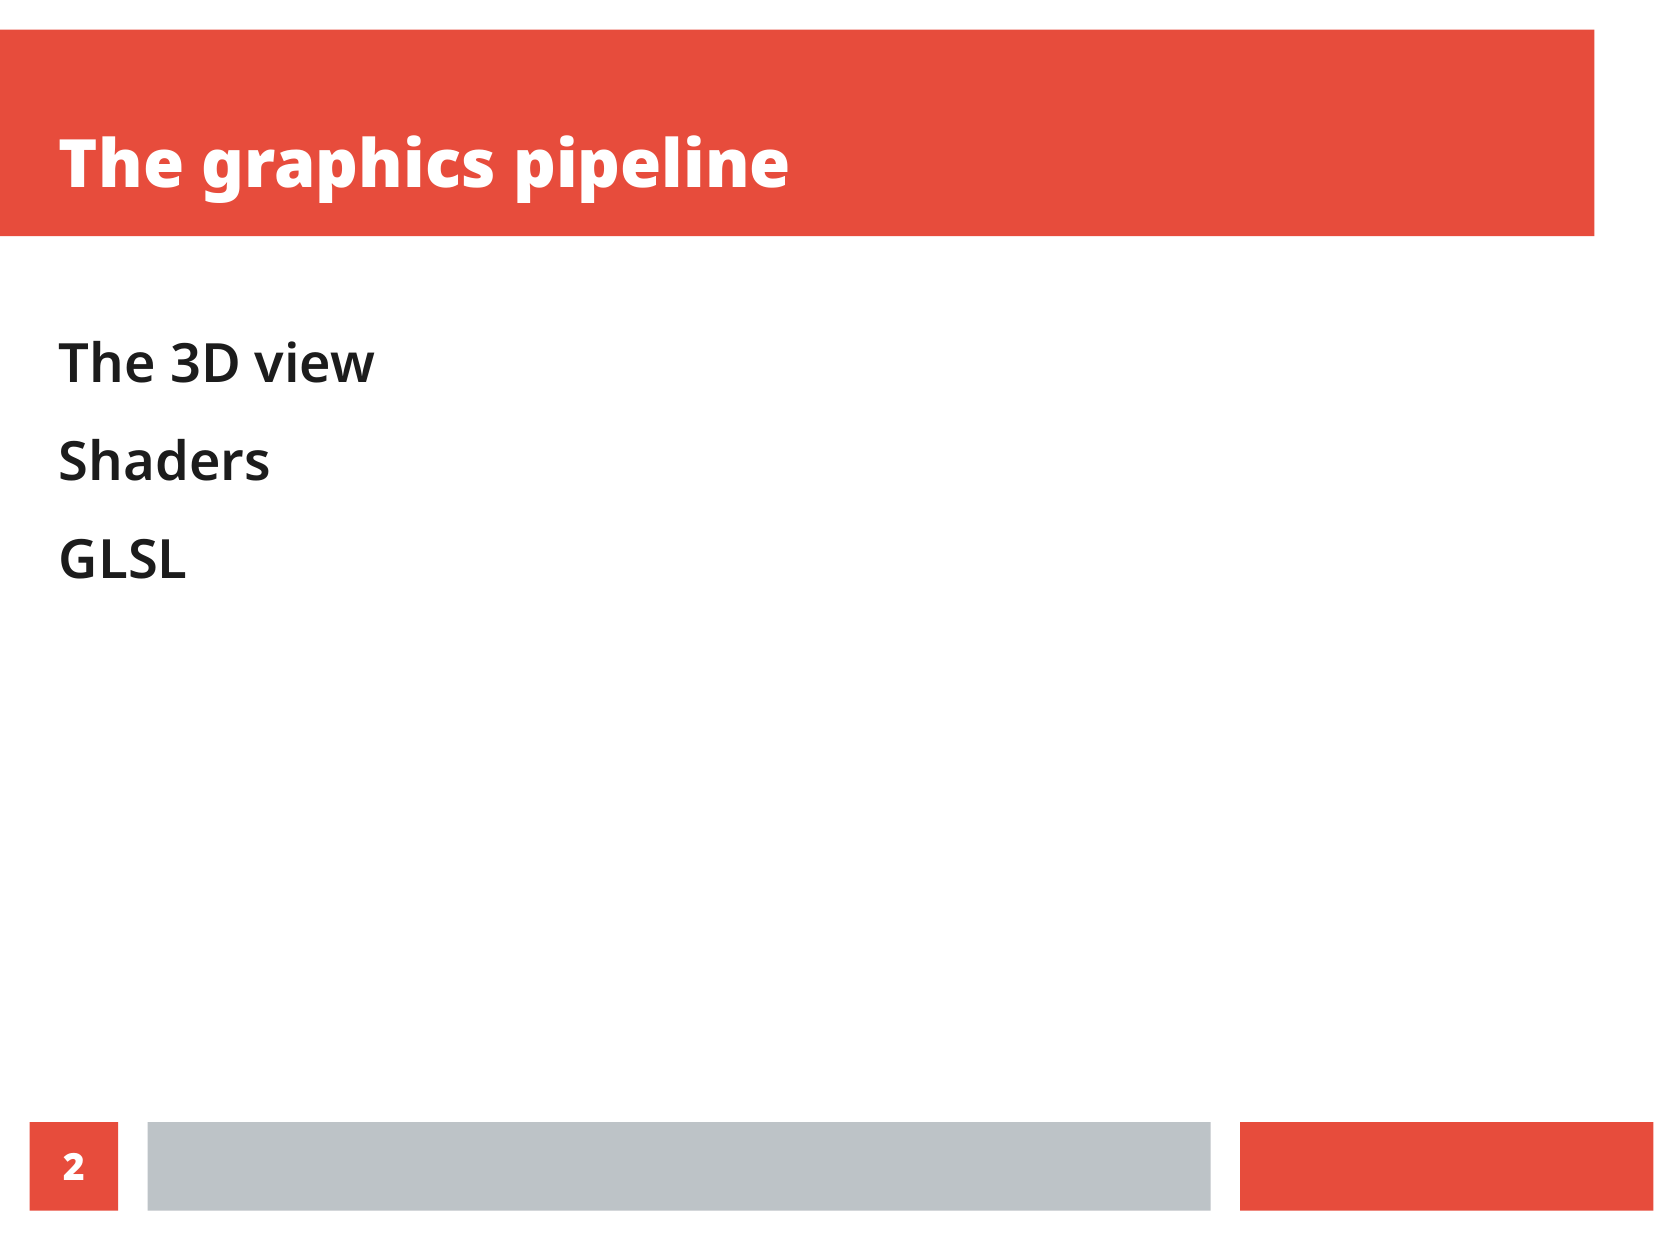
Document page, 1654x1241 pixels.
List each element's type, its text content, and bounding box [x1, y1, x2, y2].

list The 3D view Shaders GLSL [59, 324, 1565, 1093]
title The graphics pipeline [59, 59, 1595, 207]
